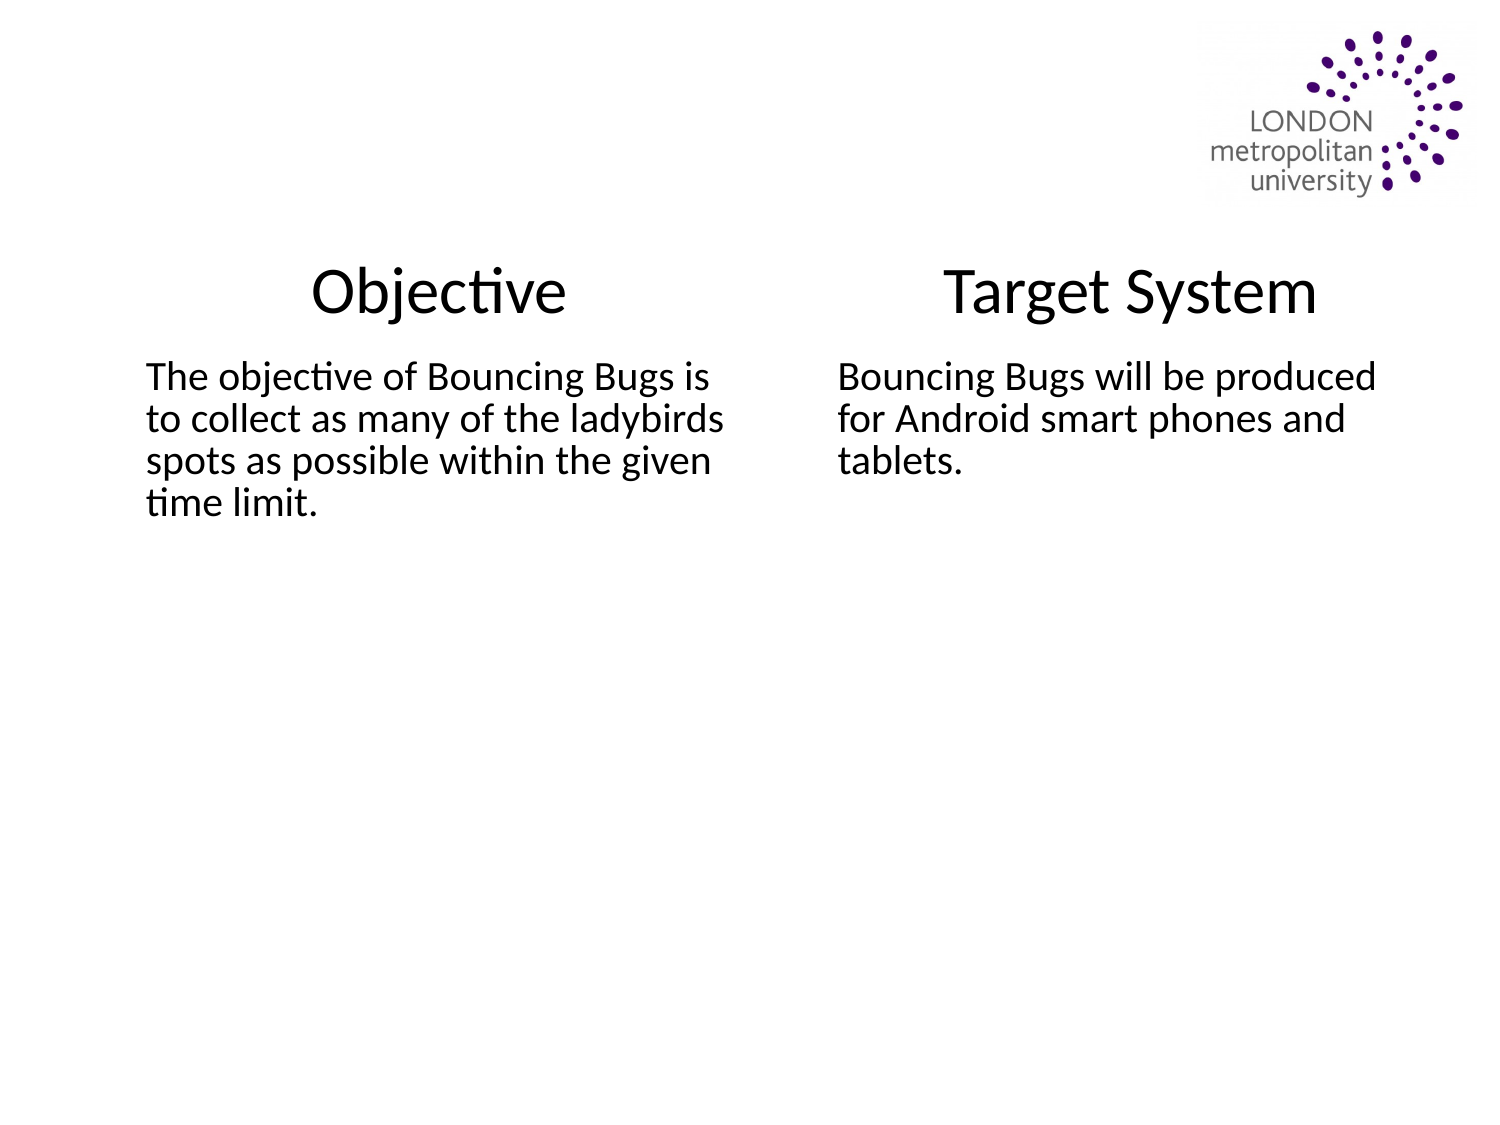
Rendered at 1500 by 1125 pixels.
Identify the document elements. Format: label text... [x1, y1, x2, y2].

list Objective The objective of Bouncing Bugs is to collect as many of the ladybirds spots as possible within the given time limit. [75, 263, 734, 1006]
picture [1197, 21, 1477, 207]
list Target System Bouncing Bugs will be produced for Android smart phones and tablets. [766, 263, 1426, 1006]
